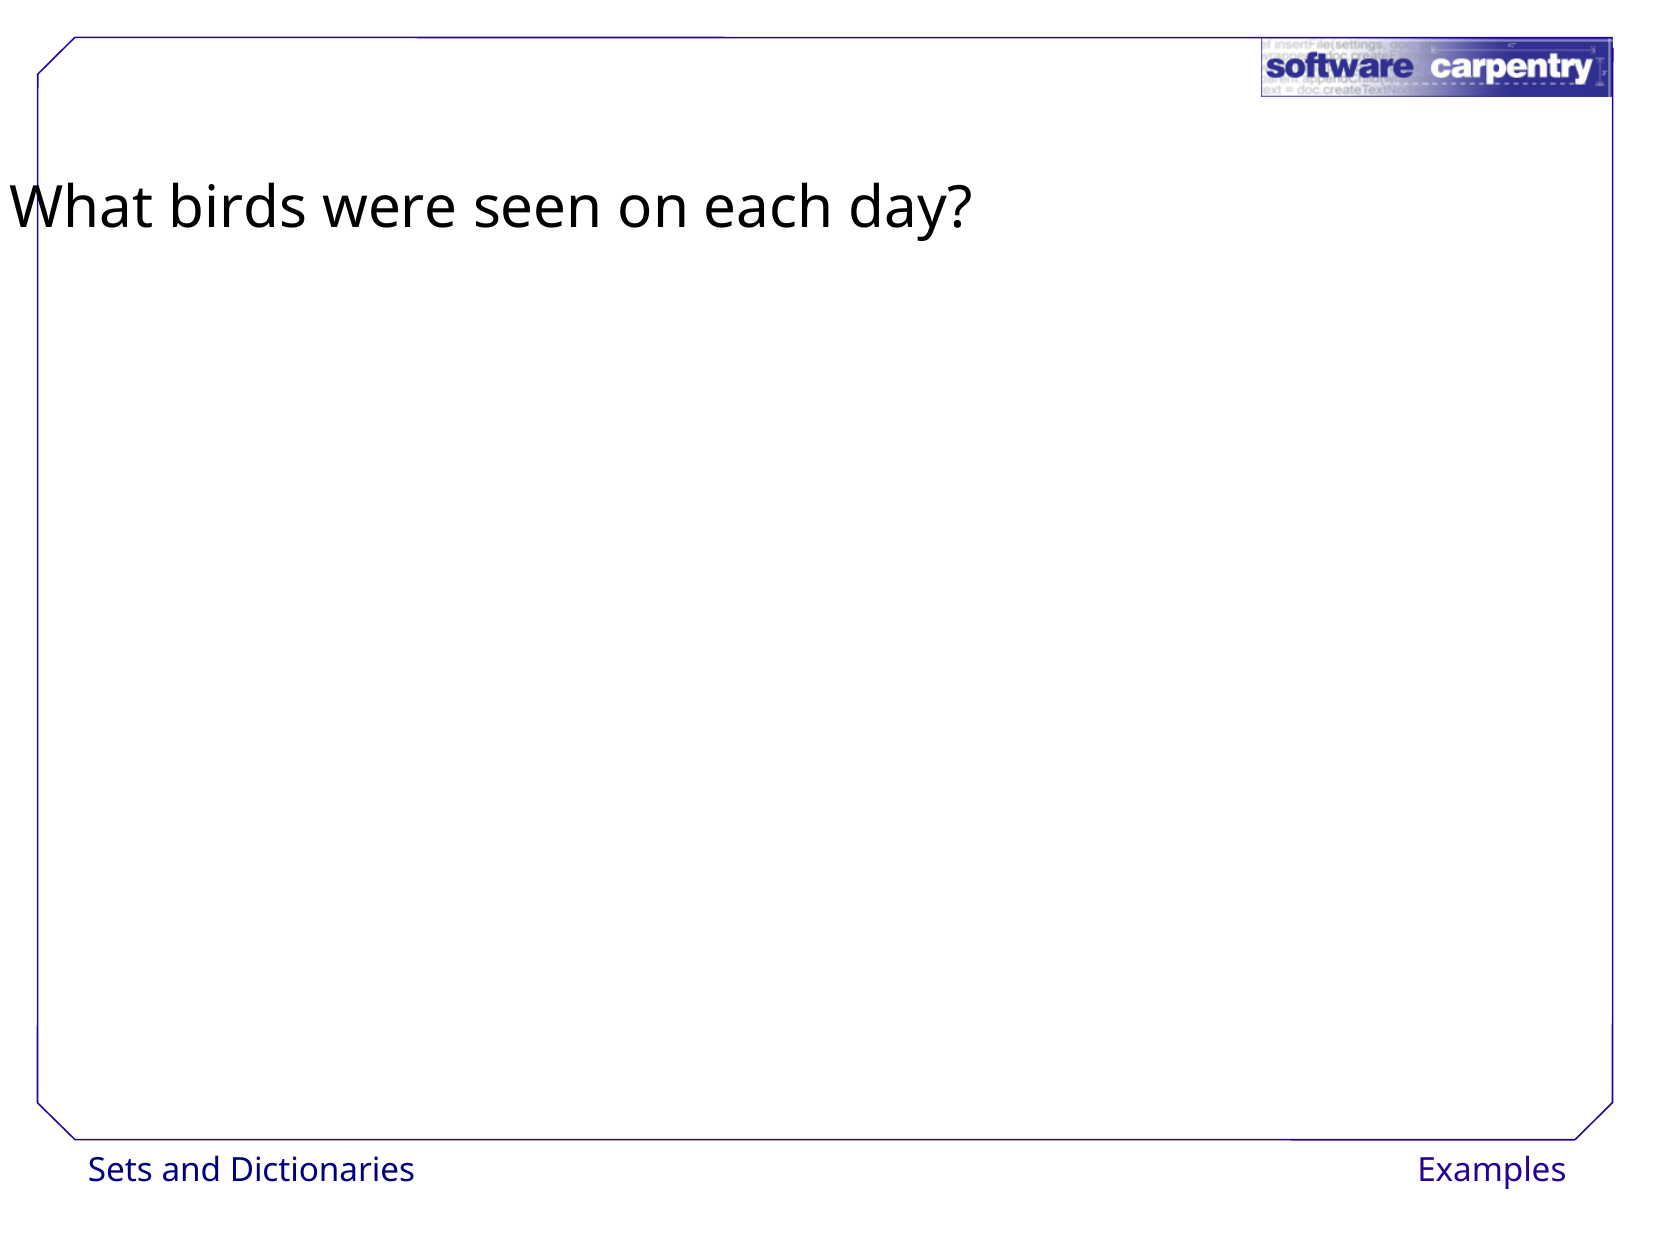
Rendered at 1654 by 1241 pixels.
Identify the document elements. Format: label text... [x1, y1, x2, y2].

picture [1261, 39, 1613, 97]
text_box What birds were seen on each day? [0, 126, 1138, 248]
